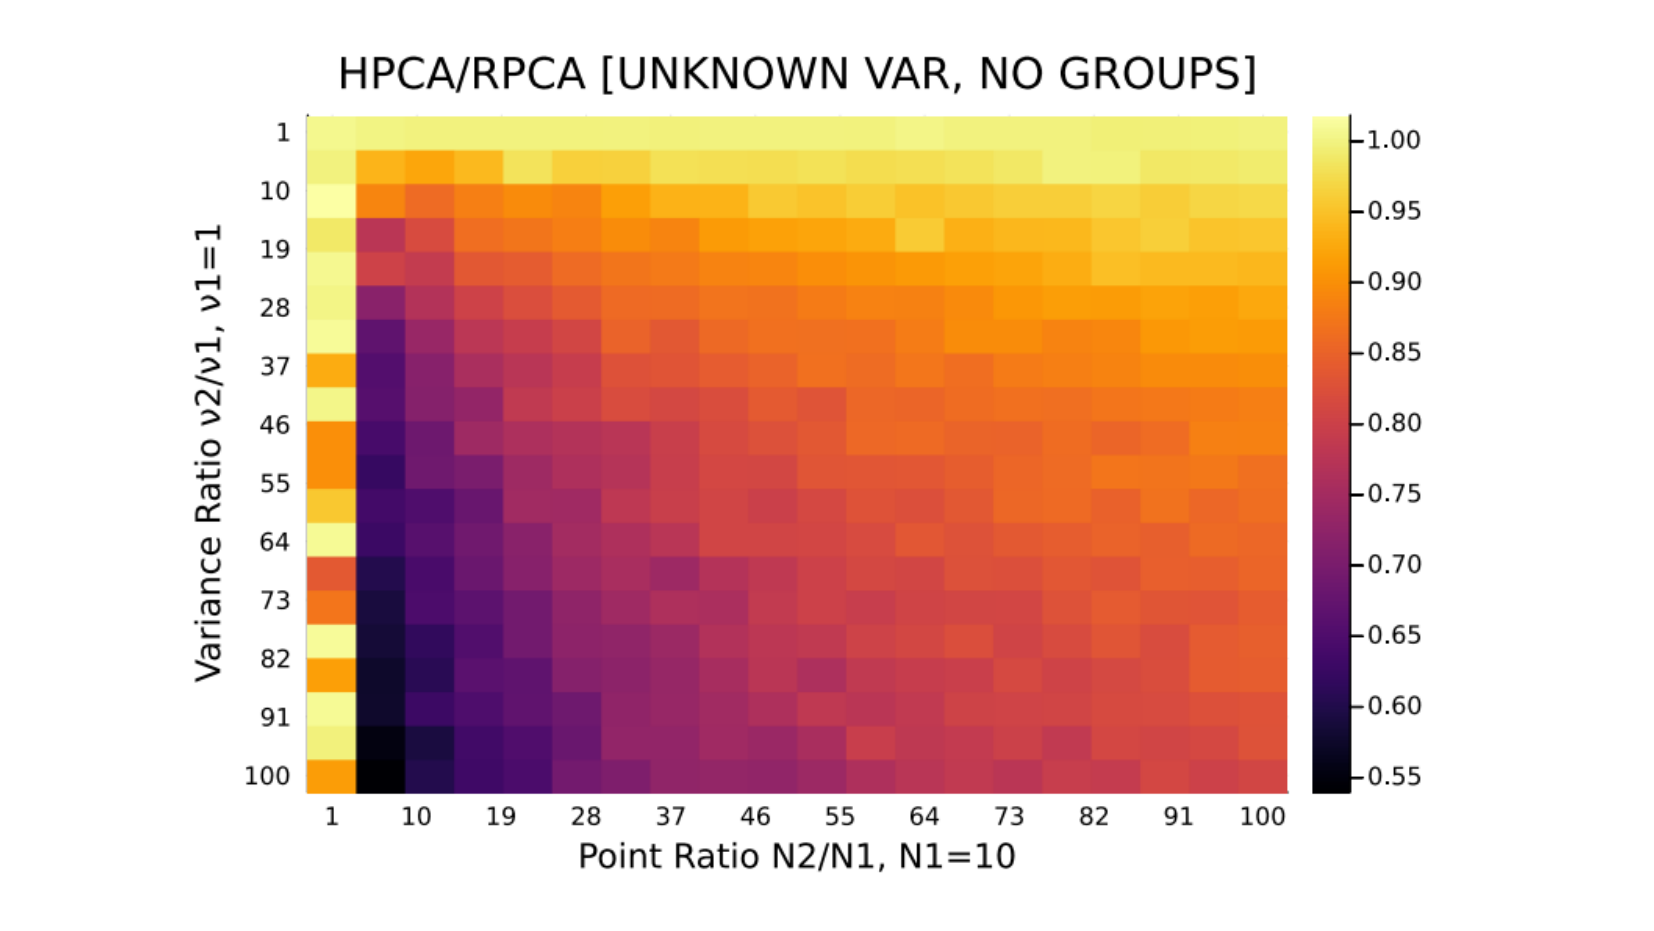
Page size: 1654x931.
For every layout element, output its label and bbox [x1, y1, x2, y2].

picture [187, 51, 1433, 877]
